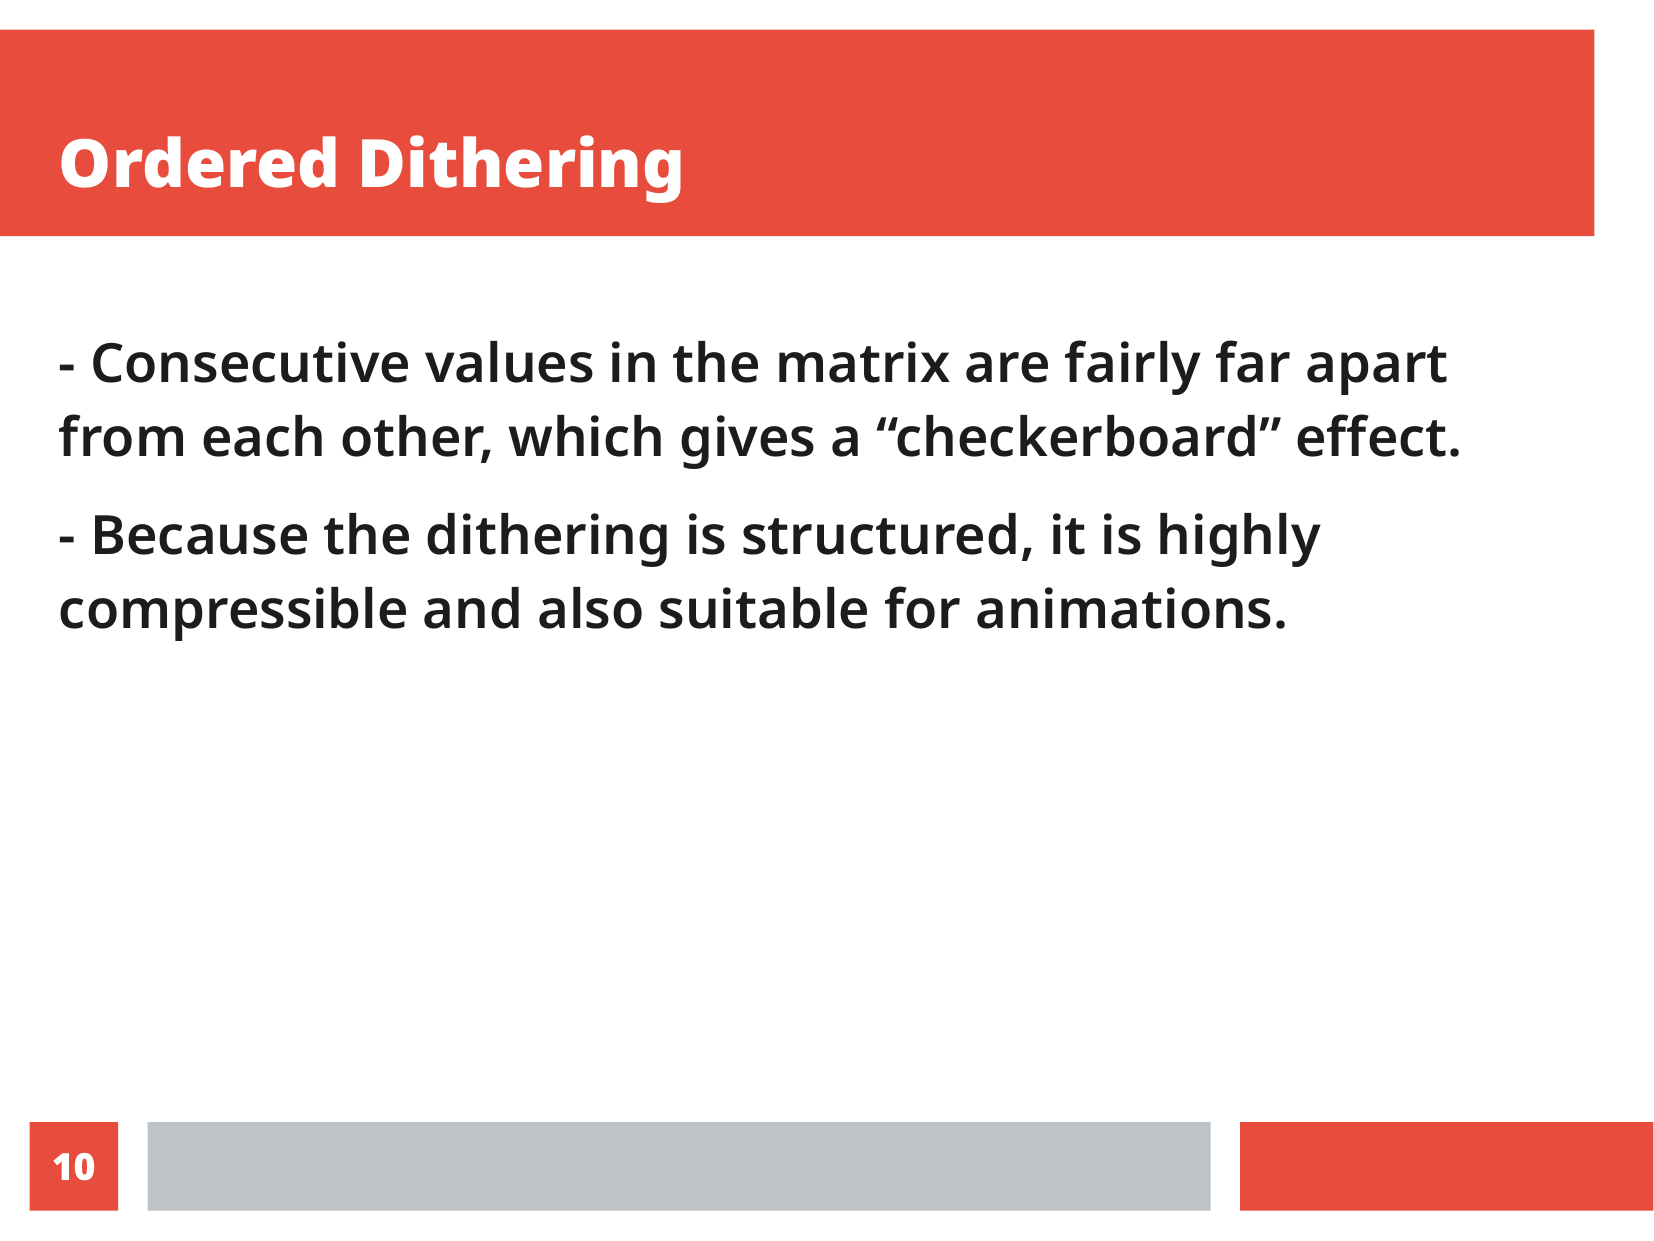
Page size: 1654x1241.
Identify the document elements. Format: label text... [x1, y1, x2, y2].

title Ordered Dithering [59, 59, 1595, 207]
list - Consecutive values in the matrix are fairly far apart from each other, which gives a “checkerboard” effect. - Because the dithering is structured, it is highly compressible and also suitable for animations. [59, 324, 1565, 1093]
